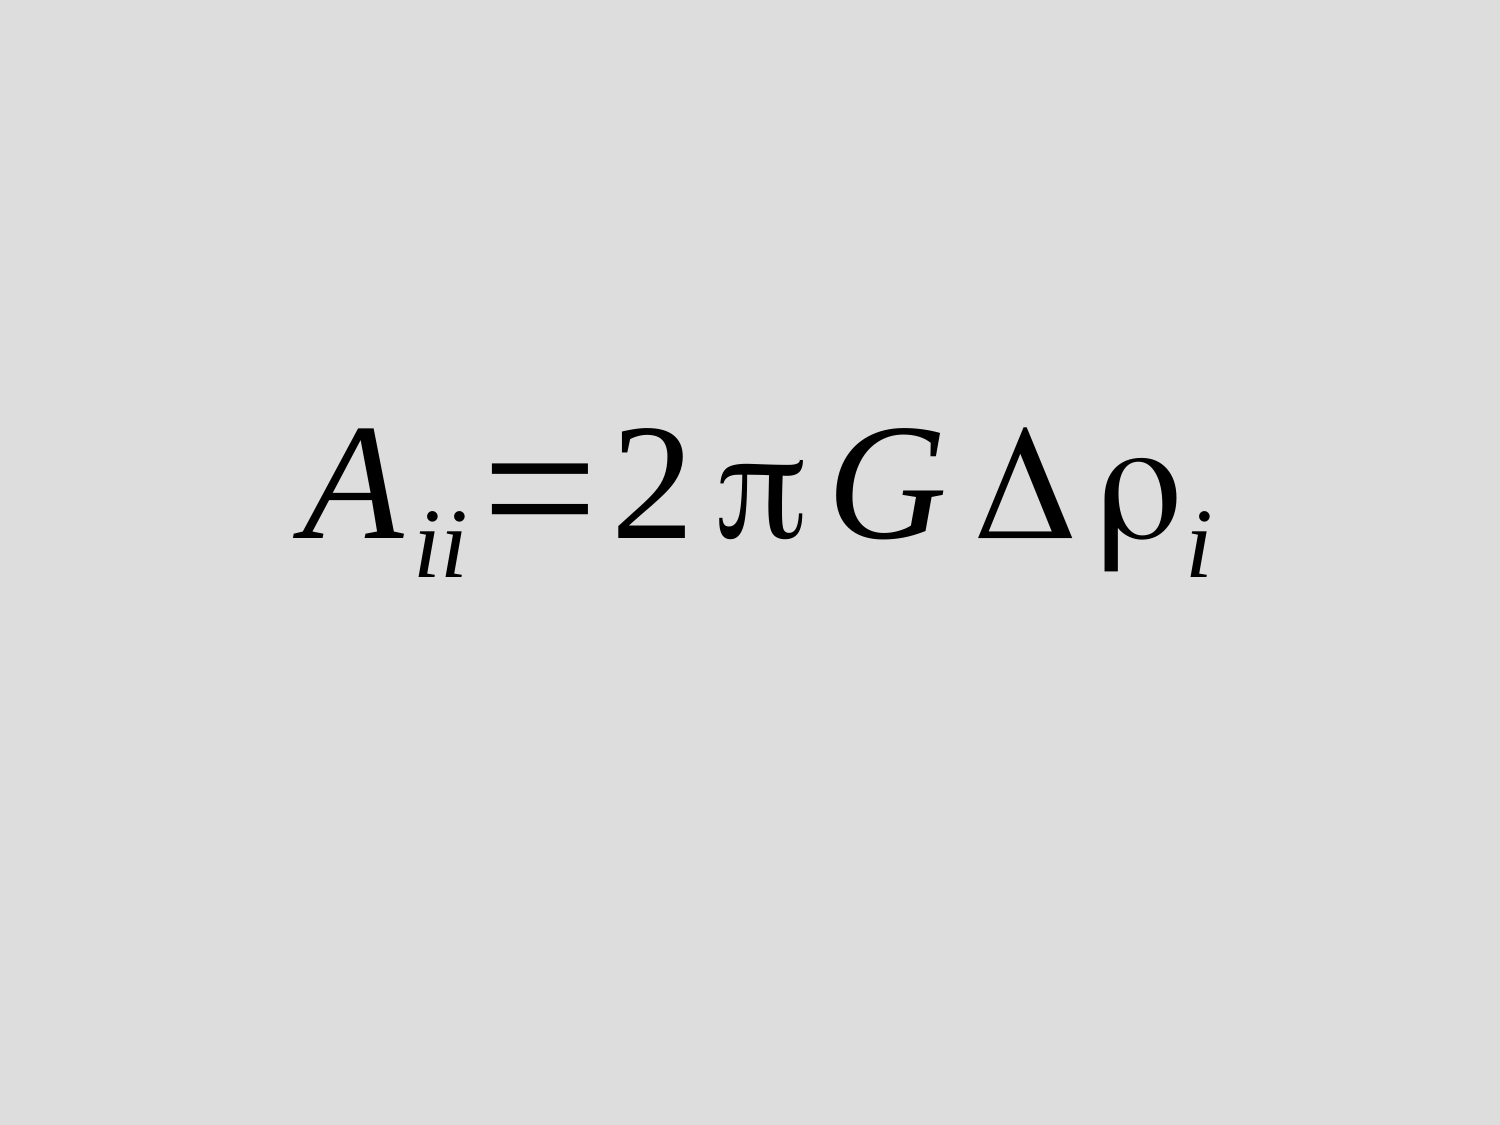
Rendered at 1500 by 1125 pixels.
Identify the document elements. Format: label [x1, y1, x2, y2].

chart [278, 389, 1222, 599]
